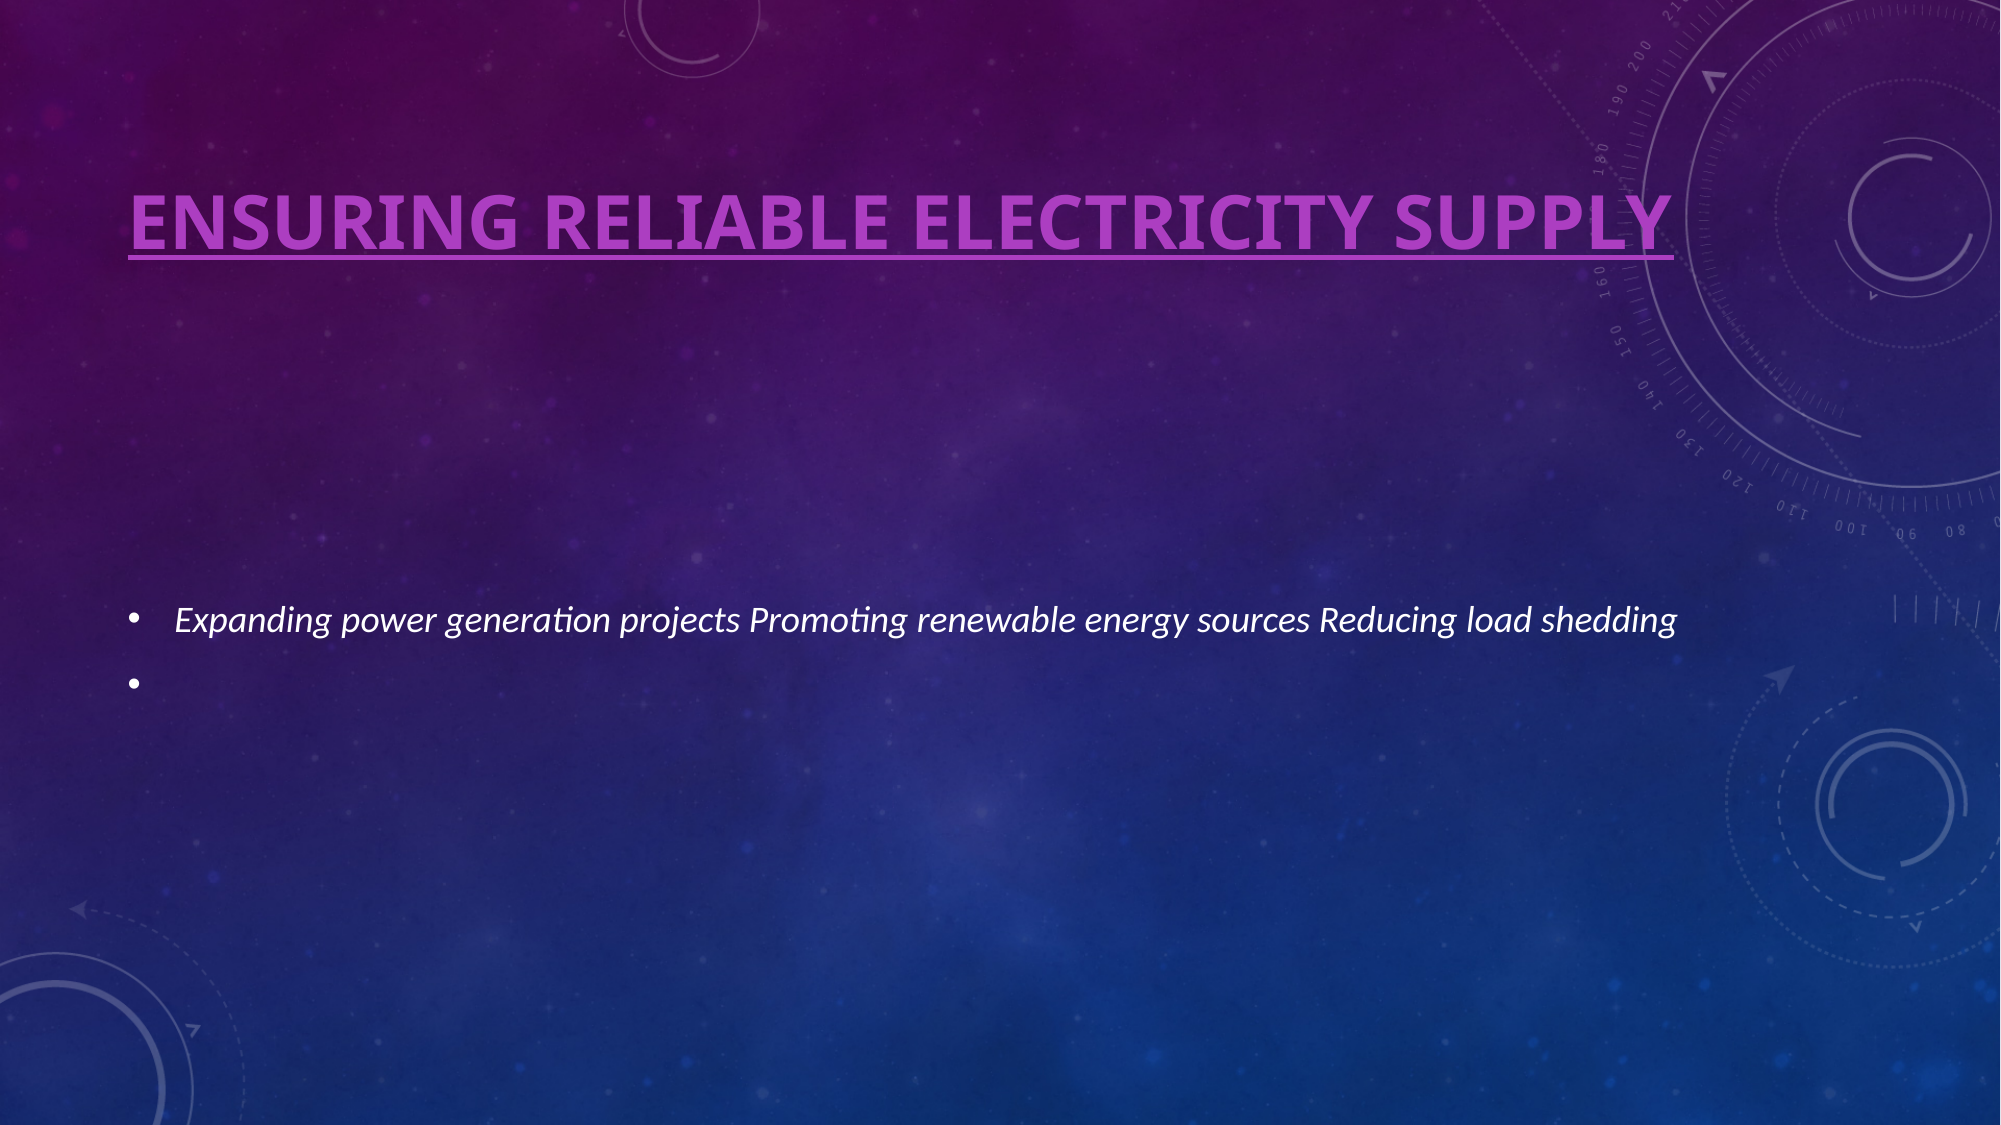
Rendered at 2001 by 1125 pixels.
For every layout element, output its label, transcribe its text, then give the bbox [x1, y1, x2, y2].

list Expanding power generation projects Promoting renewable energy sources Reducing load shedding [112, 351, 1775, 950]
title Ensuring Reliable Electricity Supply [112, 99, 1775, 339]
